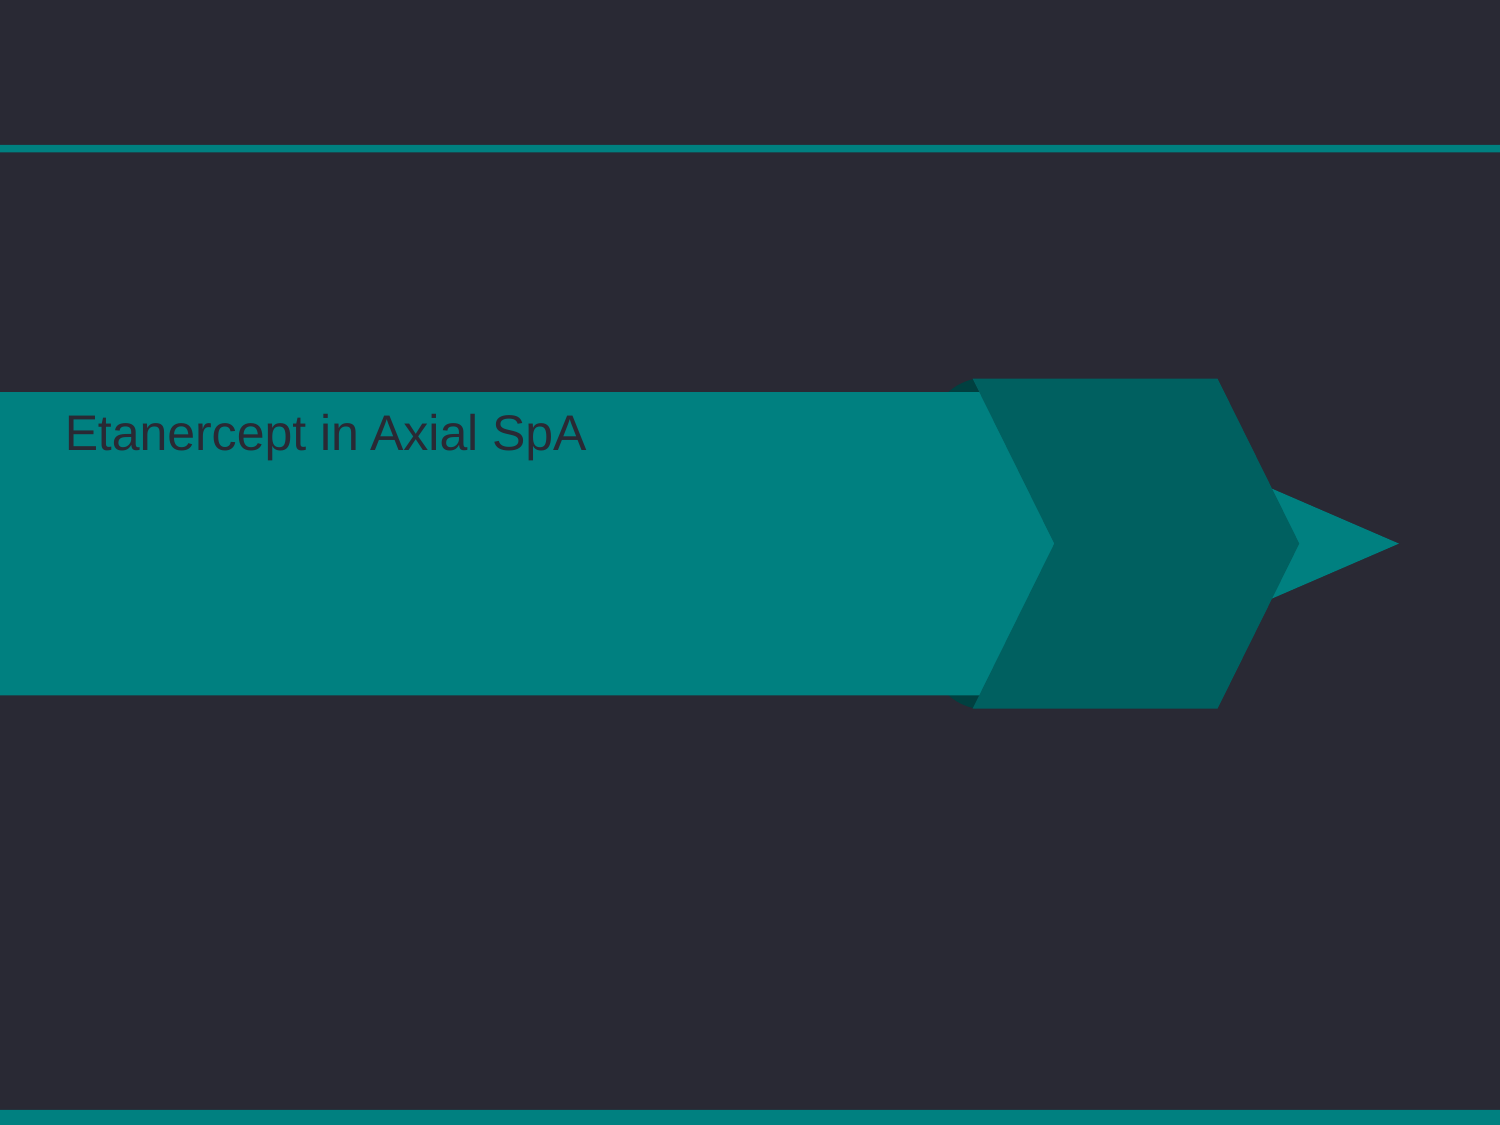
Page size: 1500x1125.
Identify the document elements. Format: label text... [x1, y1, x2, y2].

title Etanercept in Axial SpA [50, 392, 973, 695]
